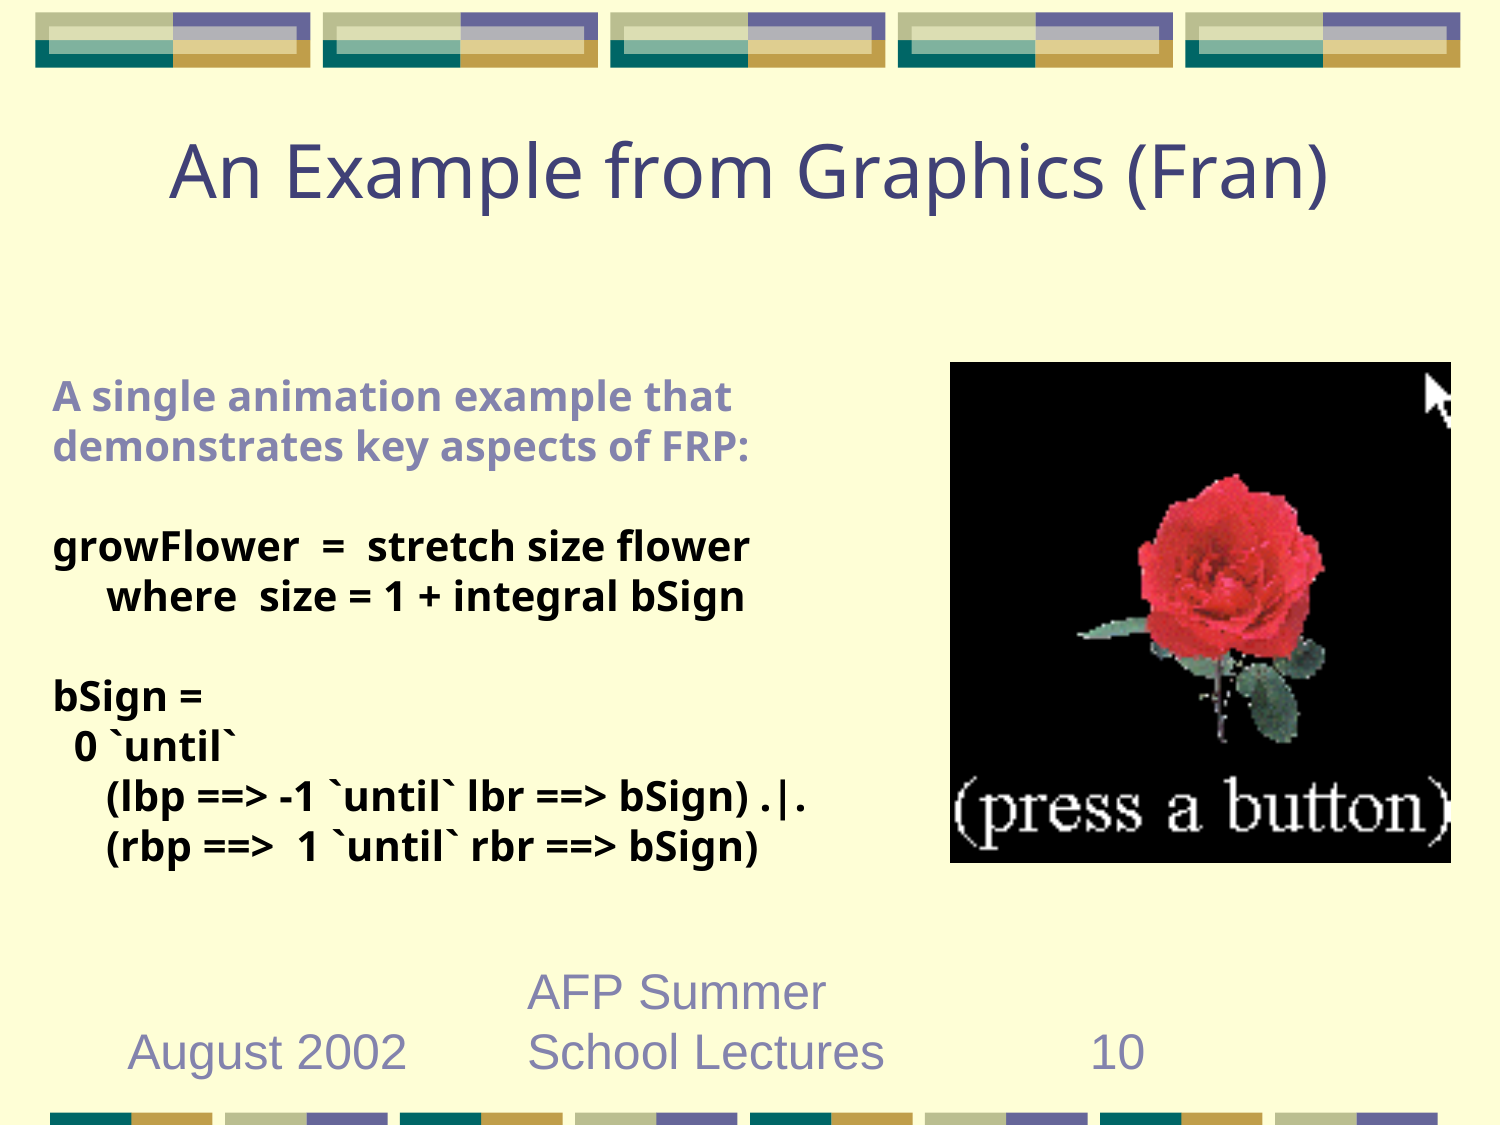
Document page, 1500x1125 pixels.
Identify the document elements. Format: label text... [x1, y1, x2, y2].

title An Example from Graphics (Fran)‏ [137, 112, 1363, 225]
text_box A single animation example that demonstrates key aspects of FRP: growFlower = stretch size flower where size = 1 + integral bSign bSign = 0 `until` (lbp ==> -1 `until` lbr ==> bSign) .|. (rbp ==> 1 `until` rbr ==> bSign)‏ [37, 362, 938, 878]
picture [950, 362, 1451, 864]
